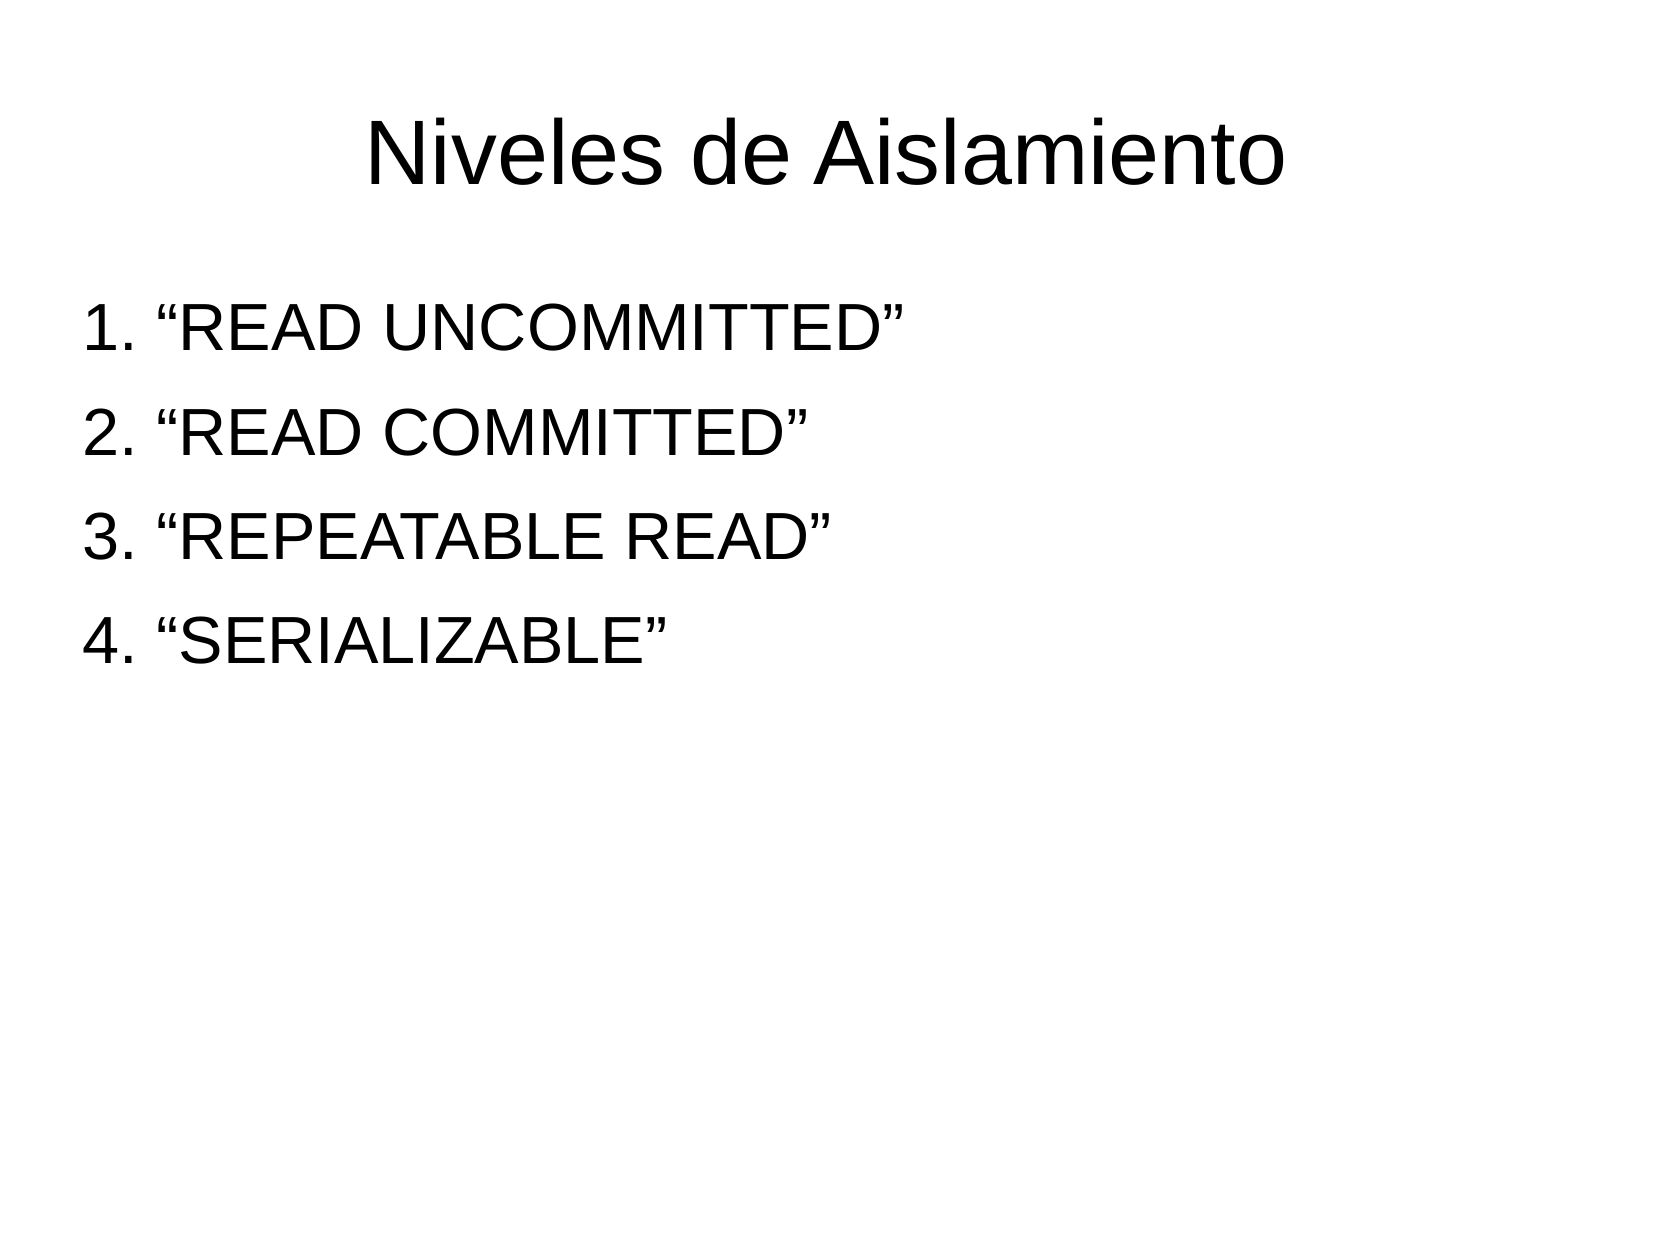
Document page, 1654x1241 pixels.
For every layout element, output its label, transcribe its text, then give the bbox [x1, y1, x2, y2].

list 1. “READ UNCOMMITTED” 2. “READ COMMITTED” 3. “REPEATABLE READ” 4. “SERIALIZABLE” [82, 290, 1571, 1109]
title Niveles de Aislamiento [82, 49, 1571, 257]
